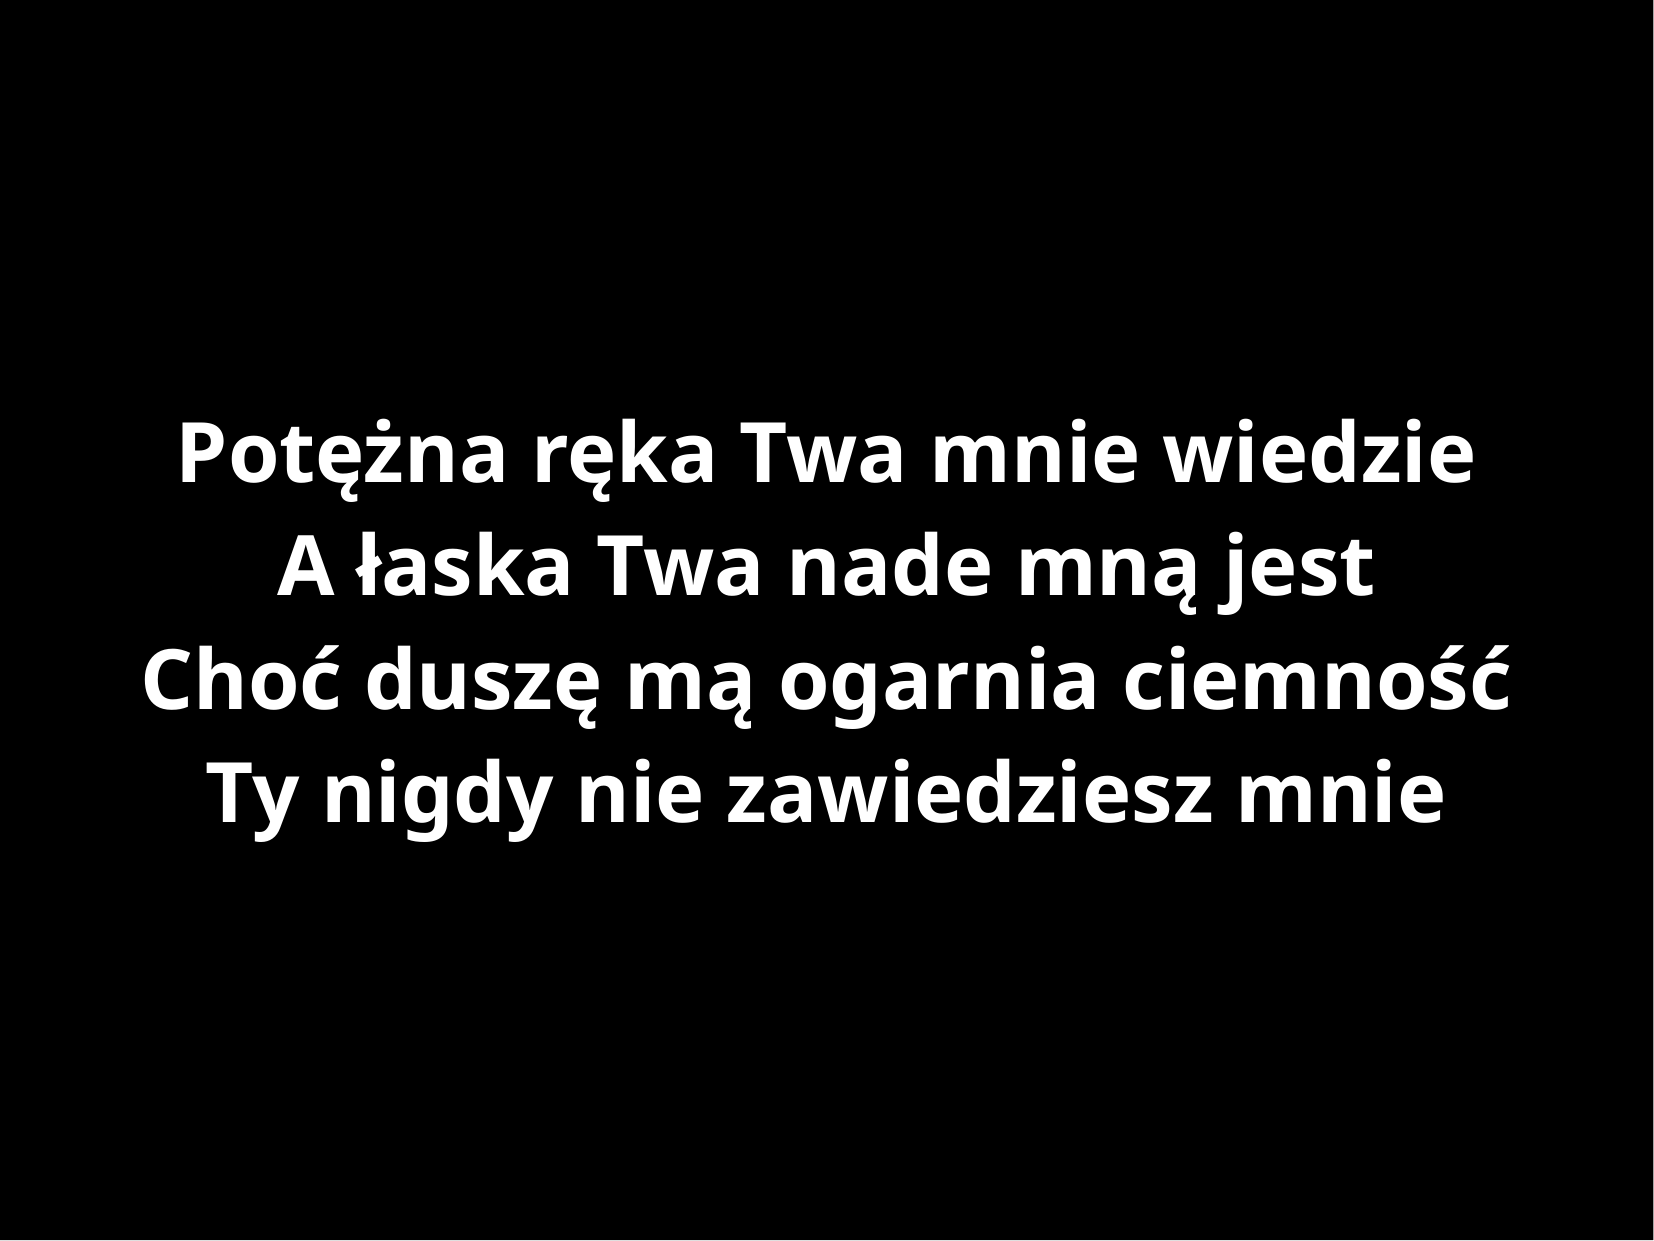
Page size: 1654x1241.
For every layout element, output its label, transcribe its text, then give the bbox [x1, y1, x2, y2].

title Potężna ręka Twa mnie wiedzie A łaska Twa nade mną jest Choć duszę mą ogarnia ciemność Ty nigdy nie zawiedziesz mnie [0, 0, 1654, 1241]
